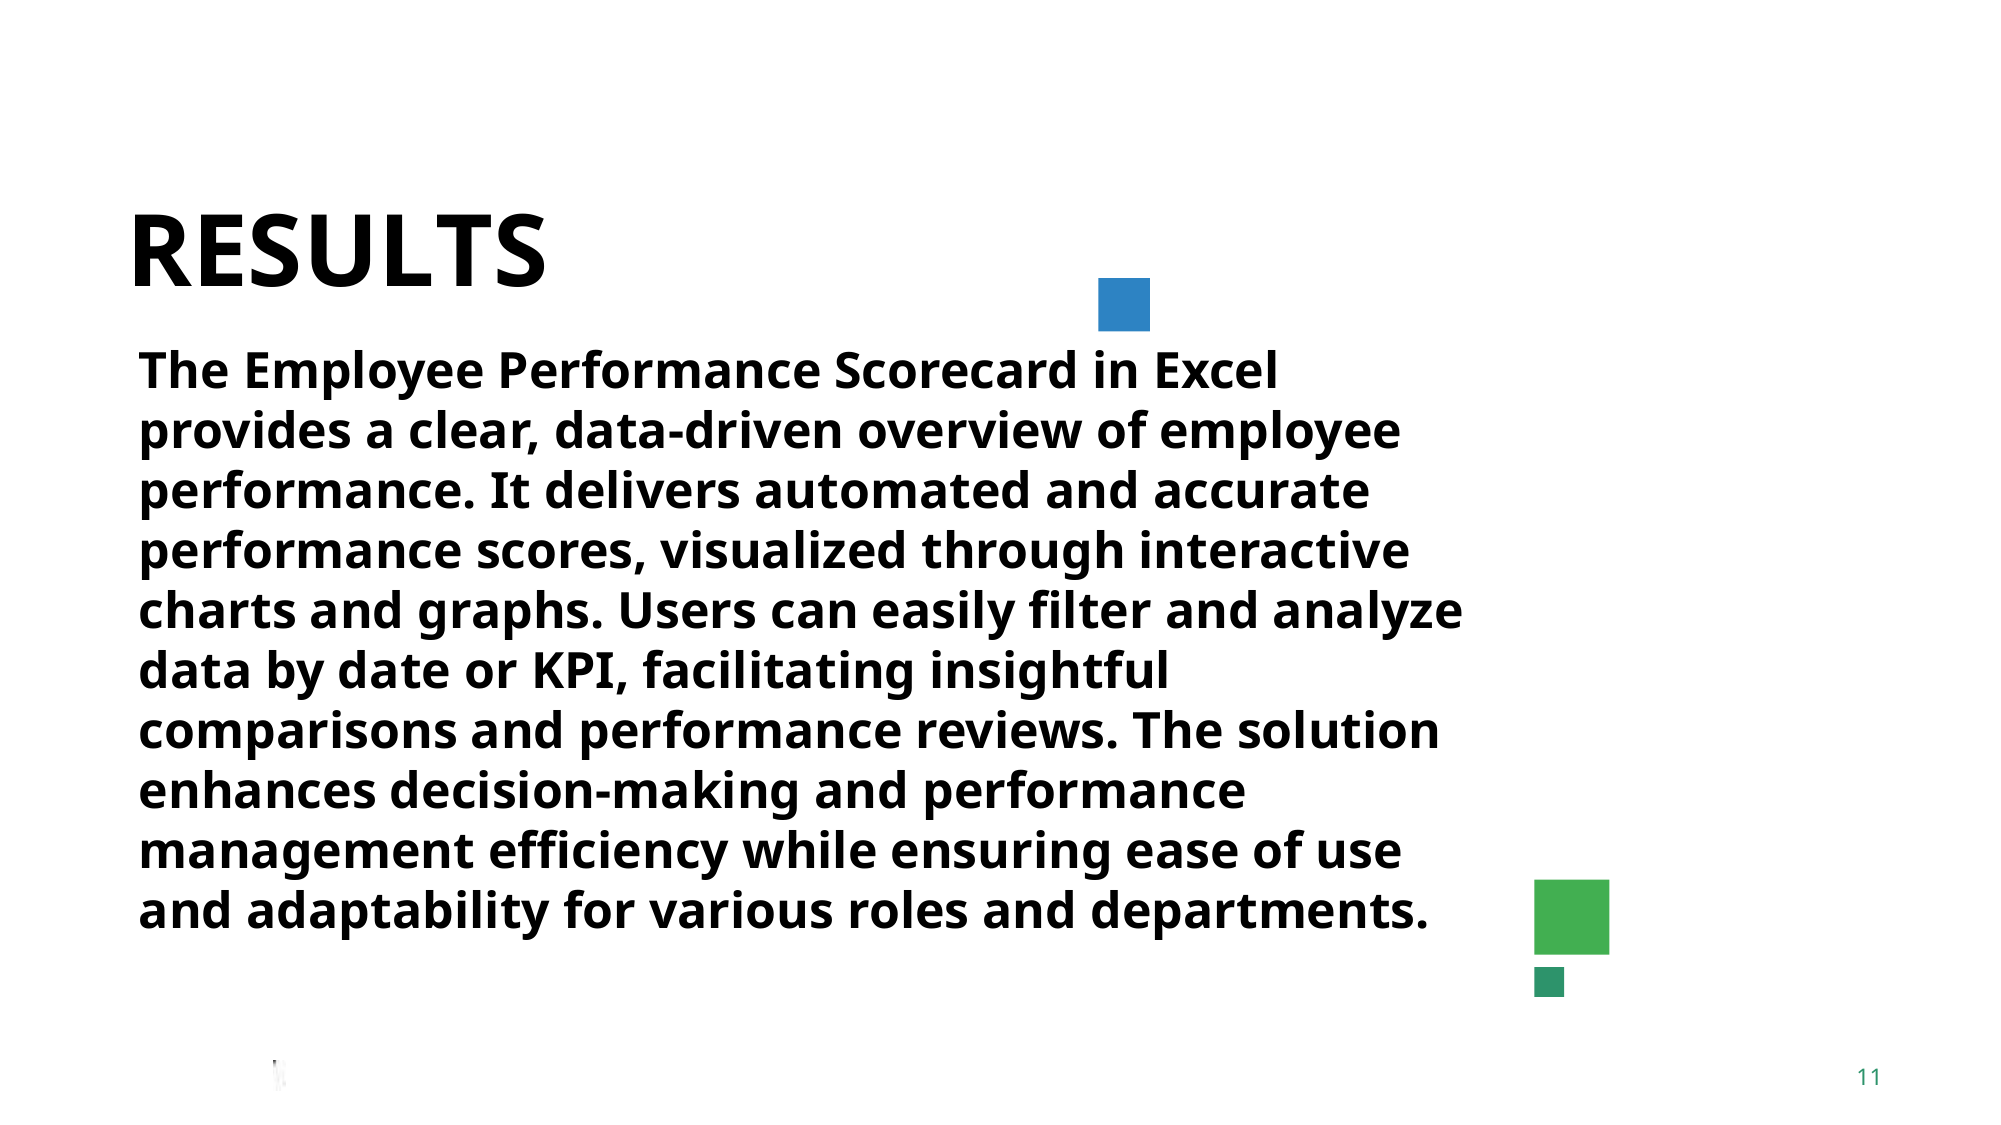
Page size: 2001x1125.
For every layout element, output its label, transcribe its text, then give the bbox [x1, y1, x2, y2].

text_box [1534, 879, 1610, 955]
text_box [1534, 967, 1565, 997]
text_box The Employee Performance Scorecard in Excel provides a clear, data-driven overview of employee performance. It delivers automated and accurate performance scores, visualized through interactive charts and graphs. Users can easily filter and analyze data by date or KPI, facilitating insightful comparisons and performance reviews. The solution enhances decision-making and performance management efficiency while ensuring ease of use and adaptability for various roles and departments. [123, 331, 1510, 1013]
text_box 11 [1849, 1061, 1888, 1094]
picture [273, 1060, 286, 1091]
title RESULTS [123, 183, 660, 308]
text_box [1098, 278, 1150, 331]
